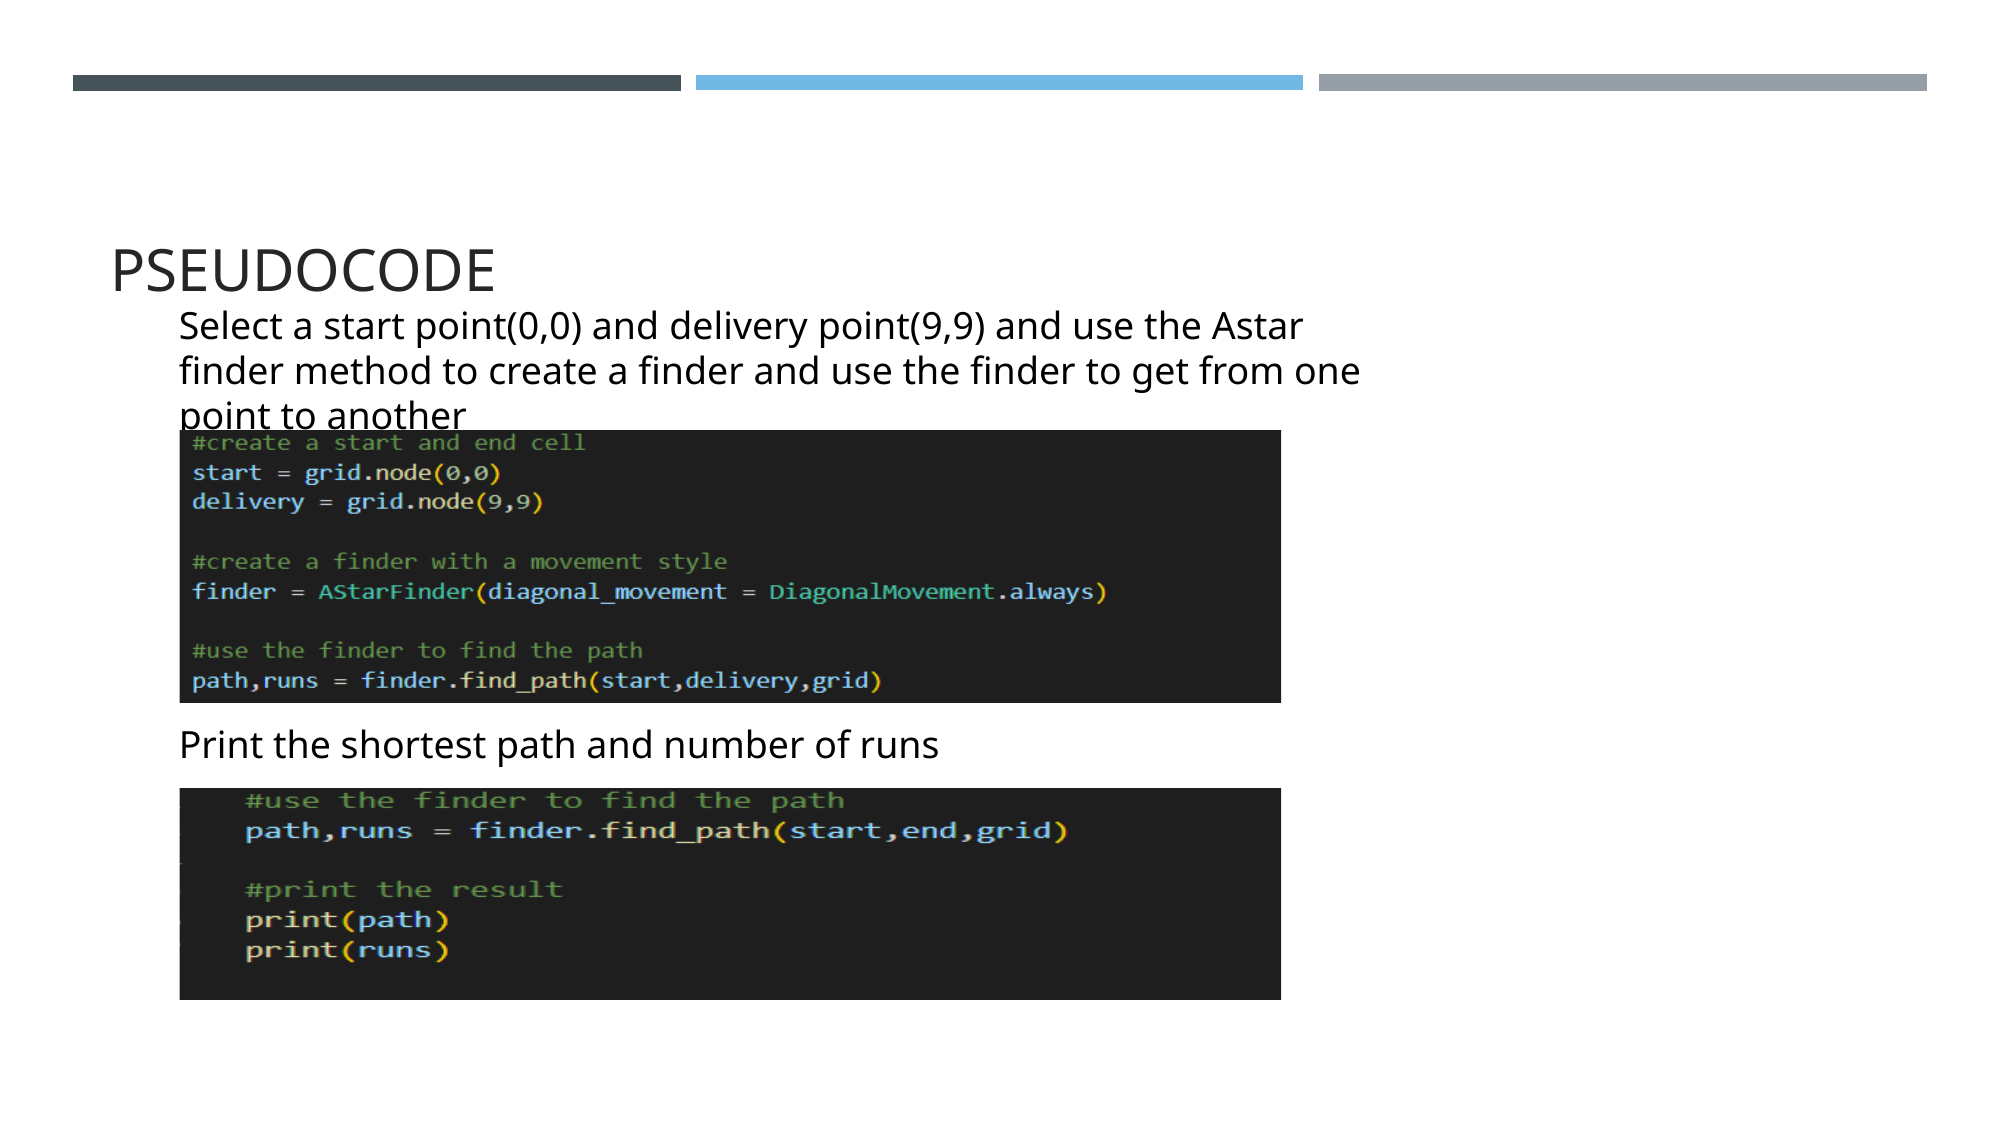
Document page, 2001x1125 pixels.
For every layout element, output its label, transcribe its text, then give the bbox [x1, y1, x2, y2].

chart [179, 788, 1282, 1000]
title PSEUDOCODE [95, 115, 1905, 311]
chart [179, 430, 1282, 703]
text_box Print the shortest path and number of runs [163, 713, 1171, 775]
text_box Select a start point(0,0) and delivery point(9,9) and use the Astar finder method to create a finder and use the finder to get from one point to another [163, 294, 1399, 447]
